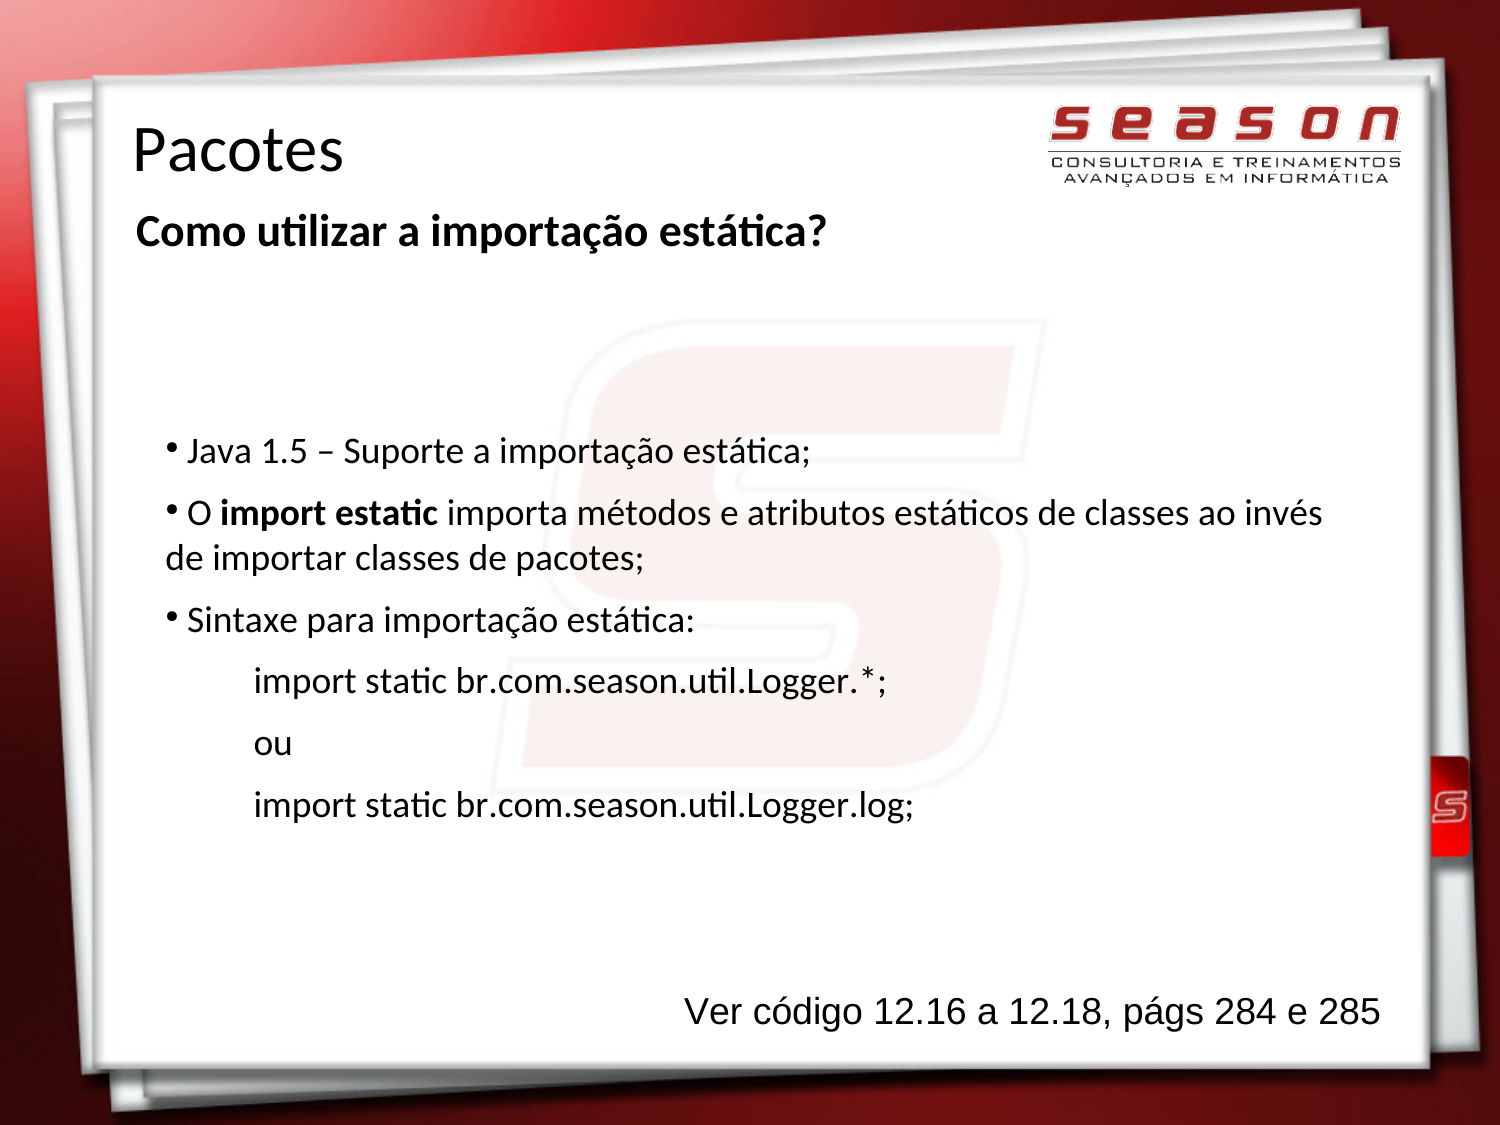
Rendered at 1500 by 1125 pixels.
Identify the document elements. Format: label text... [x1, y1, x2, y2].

title Pacotes [118, 33, 1394, 257]
picture [0, 0, 1500, 1125]
text_box Java 1.5 – Suporte a importação estática; O import estatic importa métodos e atributos estáticos de classes ao invés de importar classes de pacotes; Sintaxe para importação estática: import static br.com.season.util.Logger.*; ou import static br.com.season.util.Logger.log; [165, 357, 1359, 894]
text_box Ver código 12.16 a 12.18, págs 284 e 285 [637, 979, 1396, 1040]
text_box Como utilizar a importação estática? [119, 178, 1347, 279]
